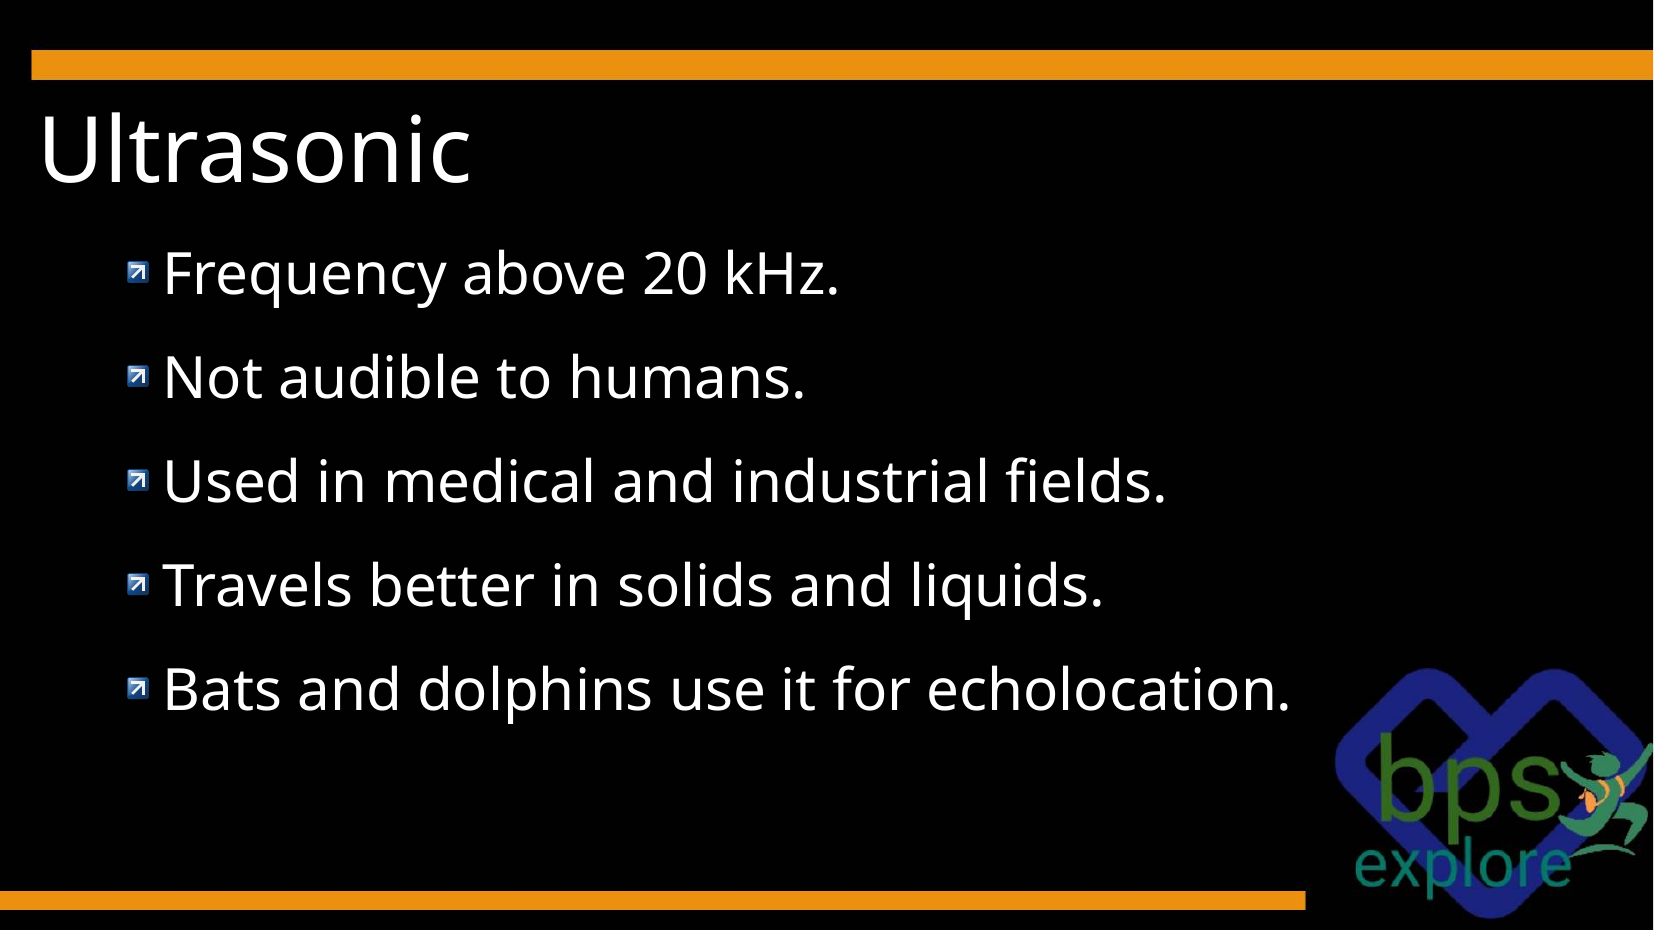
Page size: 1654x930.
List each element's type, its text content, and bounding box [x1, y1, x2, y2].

text_box Frequency above 20 kHz. Not audible to humans. Used in medical and industrial fields. Travels better in solids and liquids. Bats and dolphins use it for echolocation. [112, 225, 1313, 751]
title Ultrasonic [37, 69, 1526, 226]
picture [0, 0, 1654, 930]
